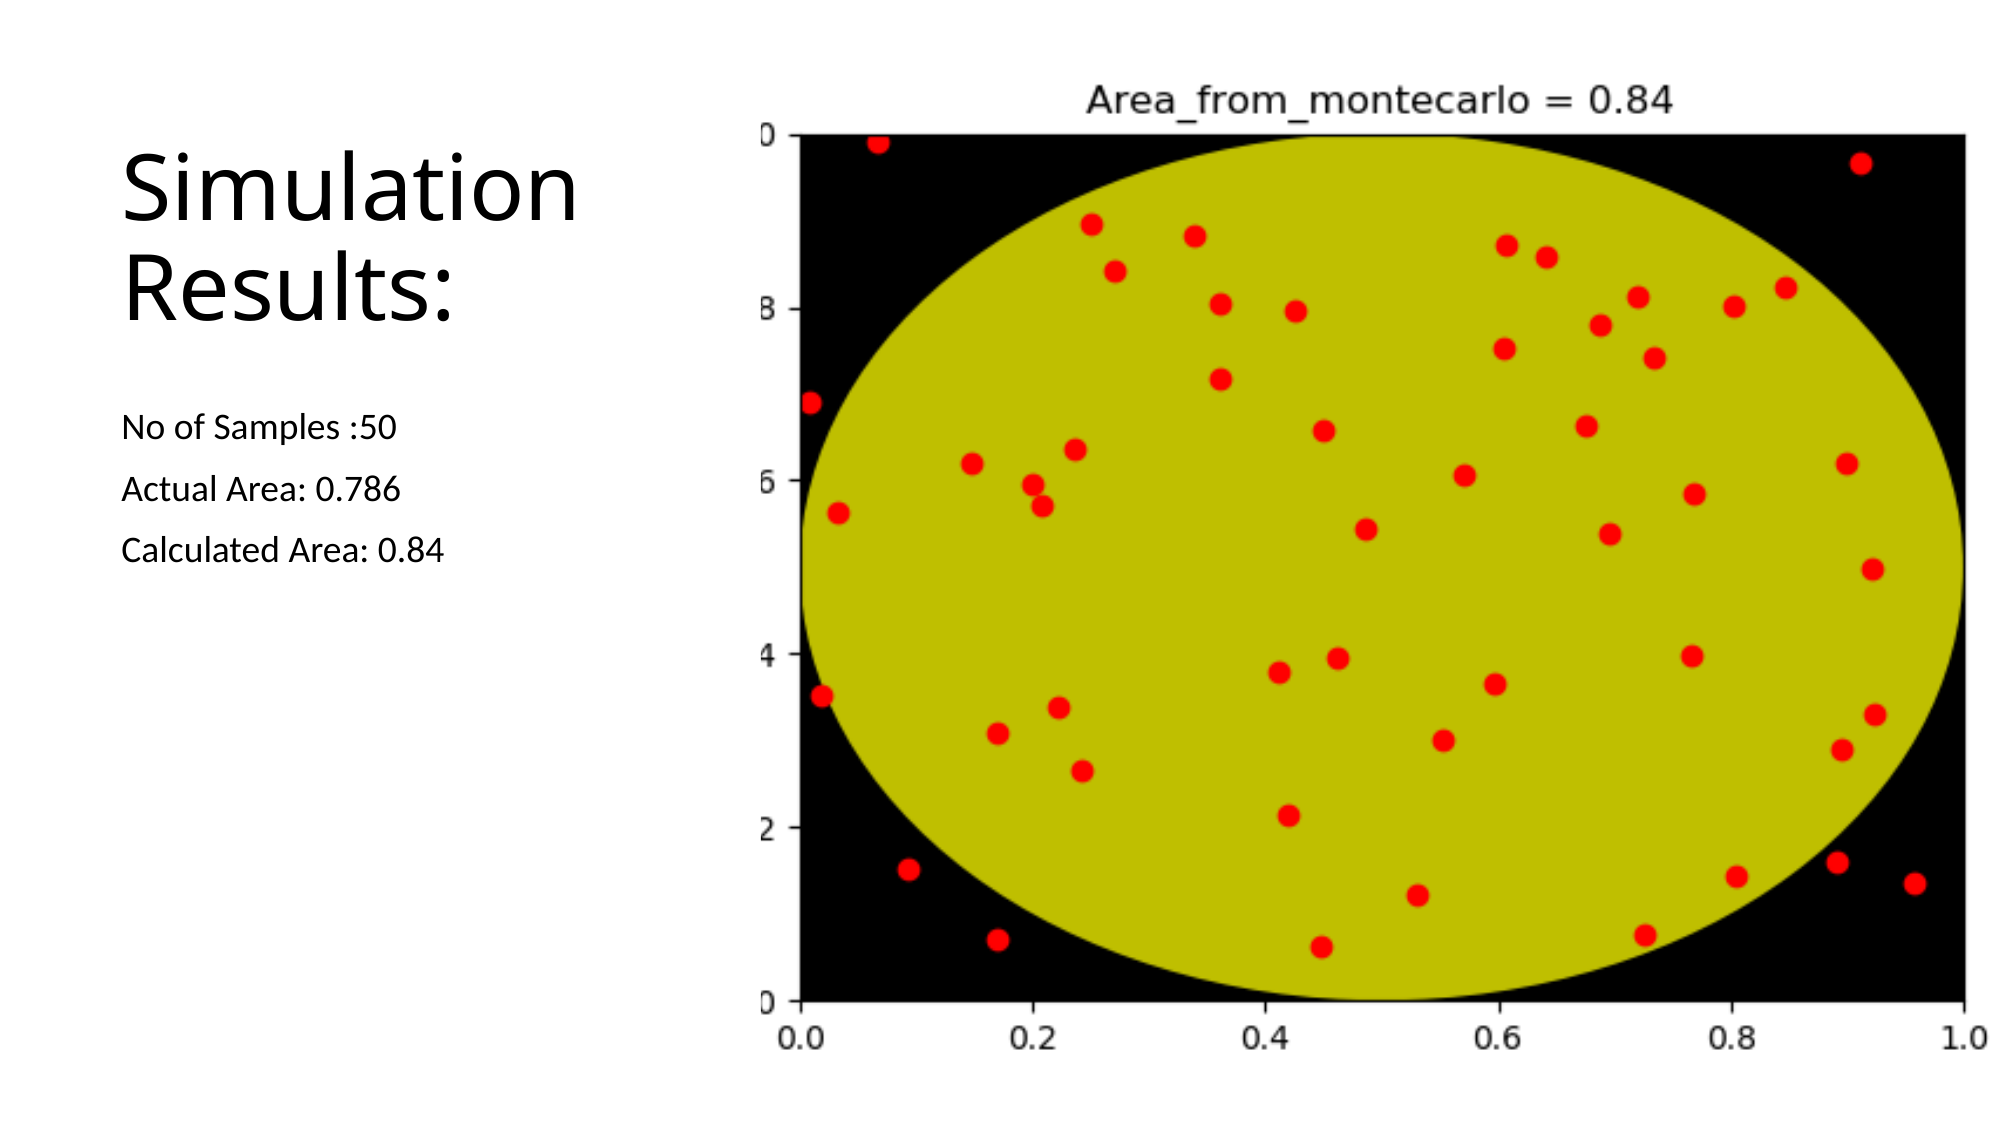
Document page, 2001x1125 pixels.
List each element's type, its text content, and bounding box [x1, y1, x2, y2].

title Simulation Results: [106, 103, 706, 379]
picture [760, 0, 2000, 1125]
list No of Samples :50 Actual Area: 0.786 Calculated Area: 0.84 [106, 399, 706, 1021]
